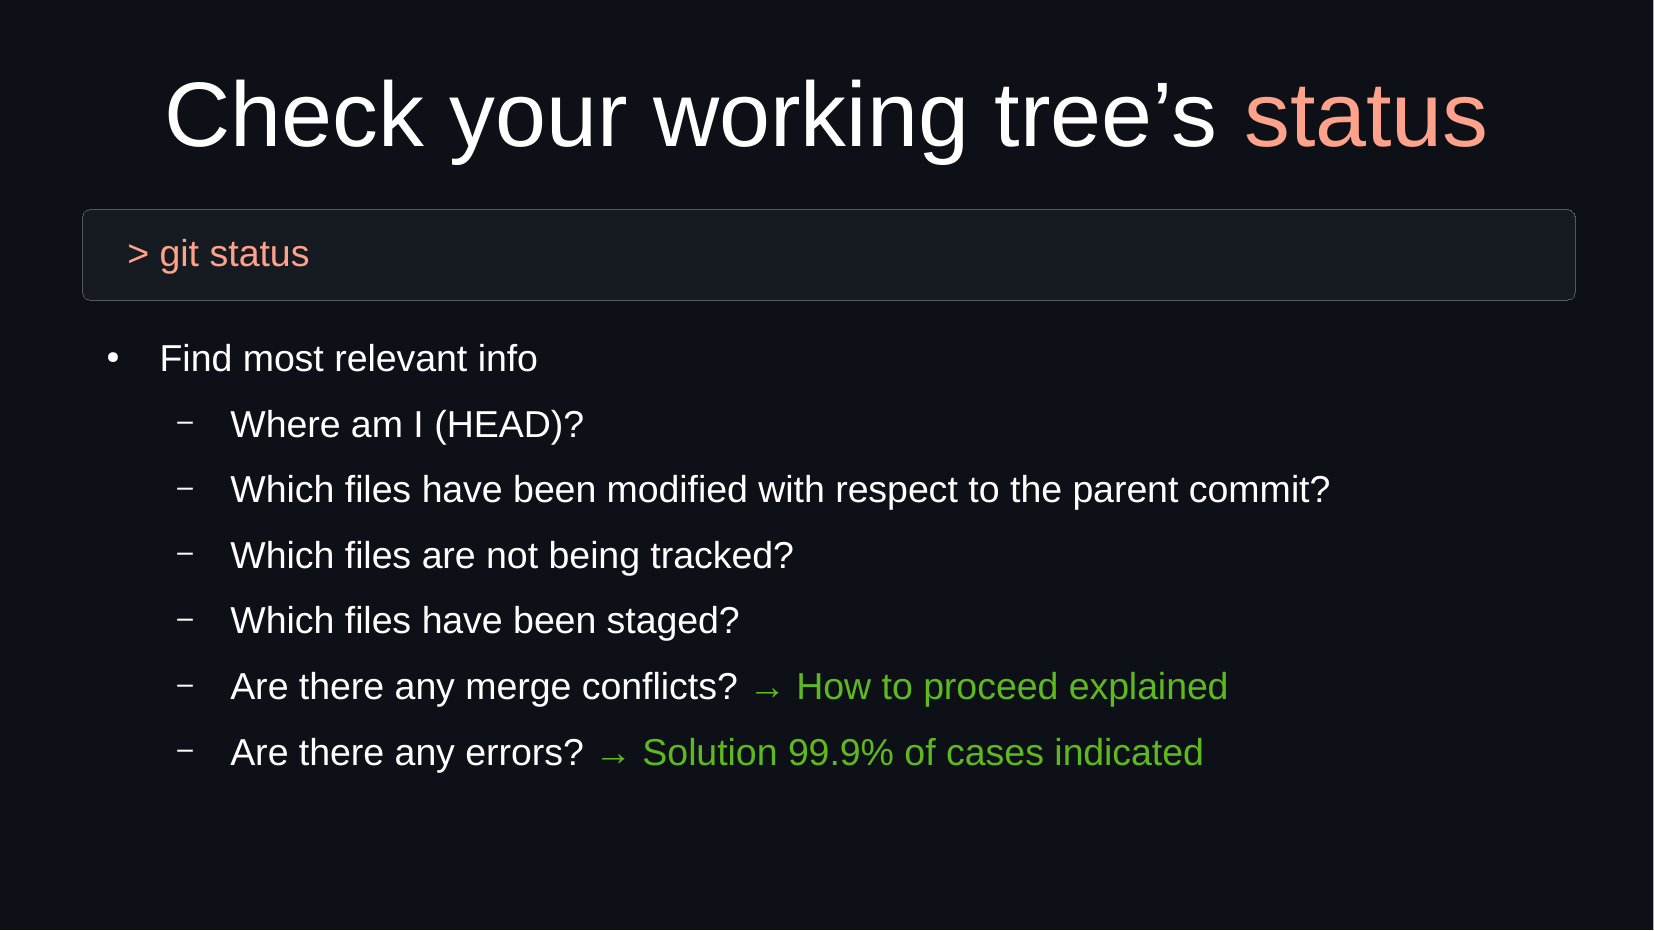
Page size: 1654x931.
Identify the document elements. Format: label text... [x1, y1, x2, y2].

title Check your working tree’s status [82, 37, 1571, 193]
text_box [82, 209, 1576, 301]
list Find most relevant info Where am I (HEAD)? Which files have been modified with respect to the parent commit? Which files are not being tracked? Which files have been staged? Are there any merge conflicts? → How to proceed explained Are there any errors? → Solution 99.9% of cases indicated [88, 337, 1577, 863]
text_box > git status [112, 225, 1576, 282]
